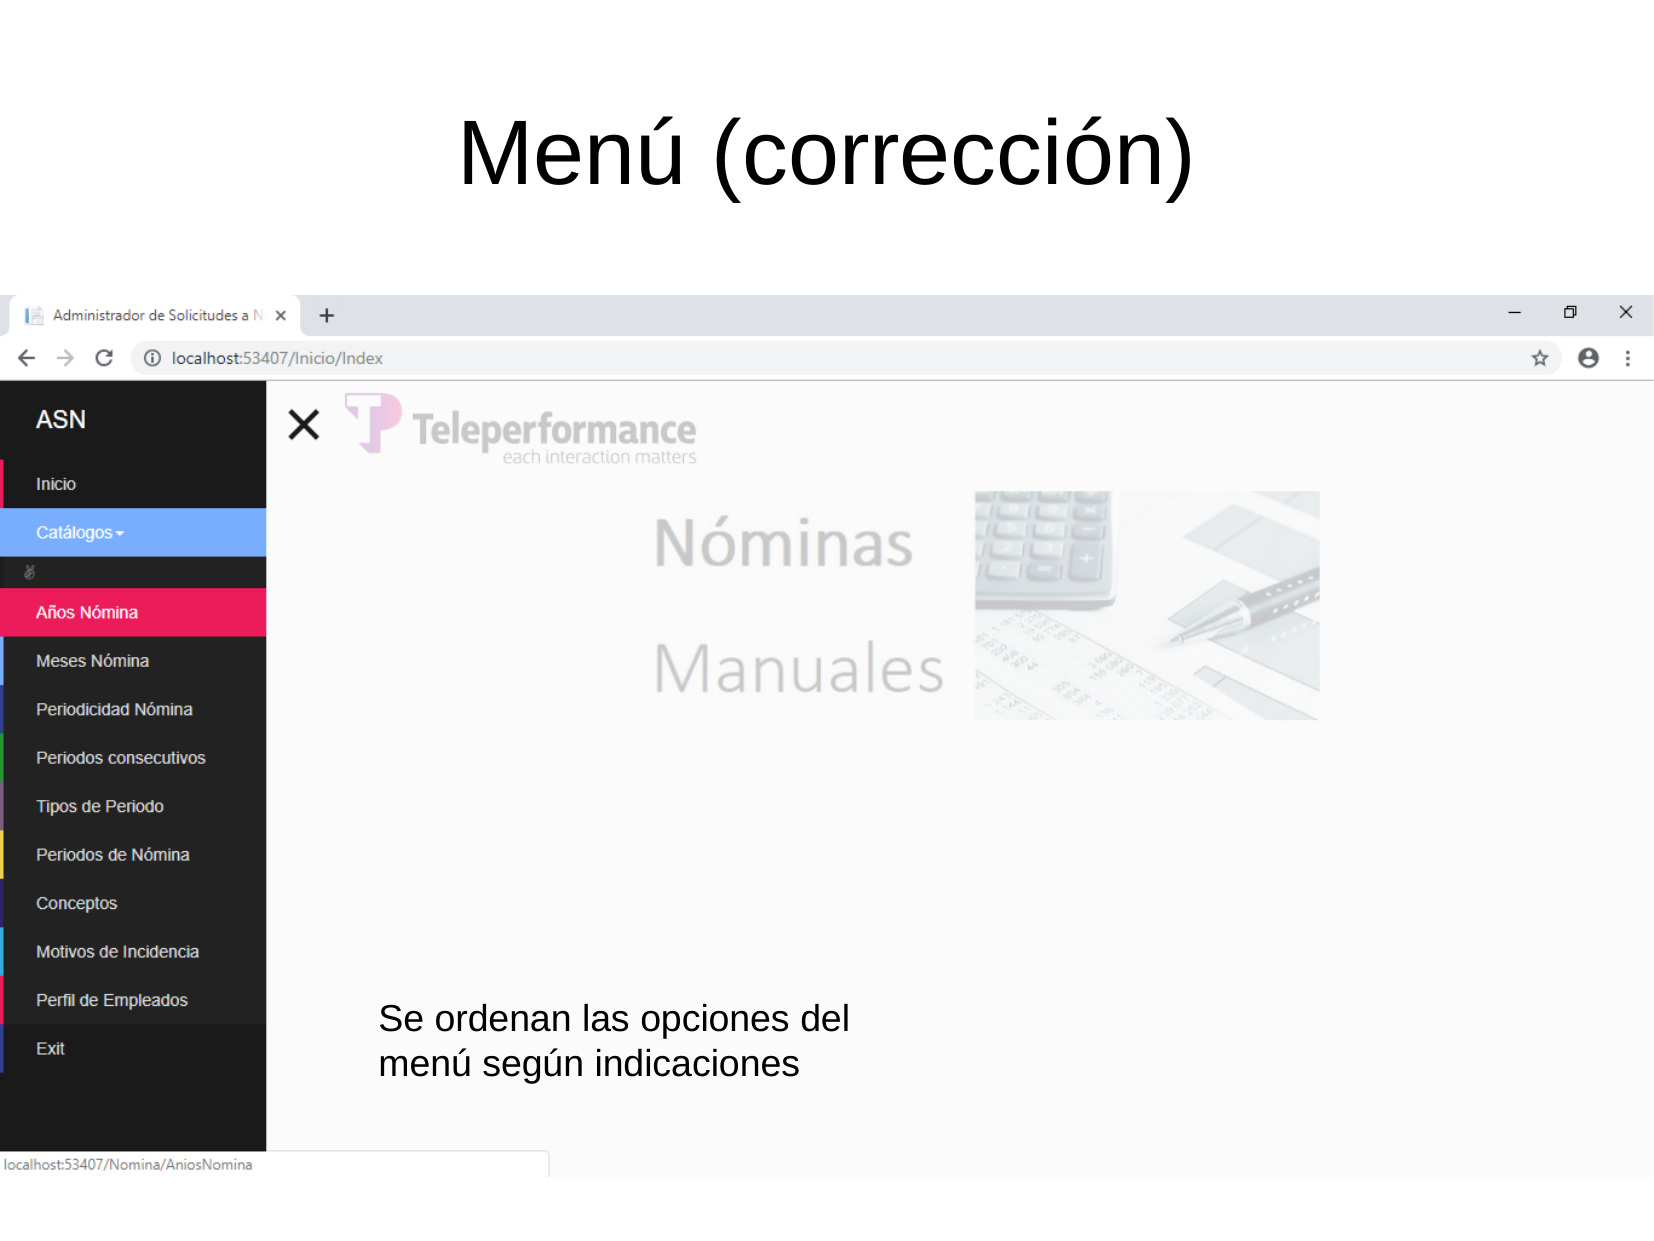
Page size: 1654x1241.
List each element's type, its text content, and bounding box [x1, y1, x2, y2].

text_box Se ordenan las opciones del menú según indicaciones [353, 956, 937, 1123]
picture [0, 295, 1654, 1177]
title Menú (corrección) [82, 49, 1571, 257]
